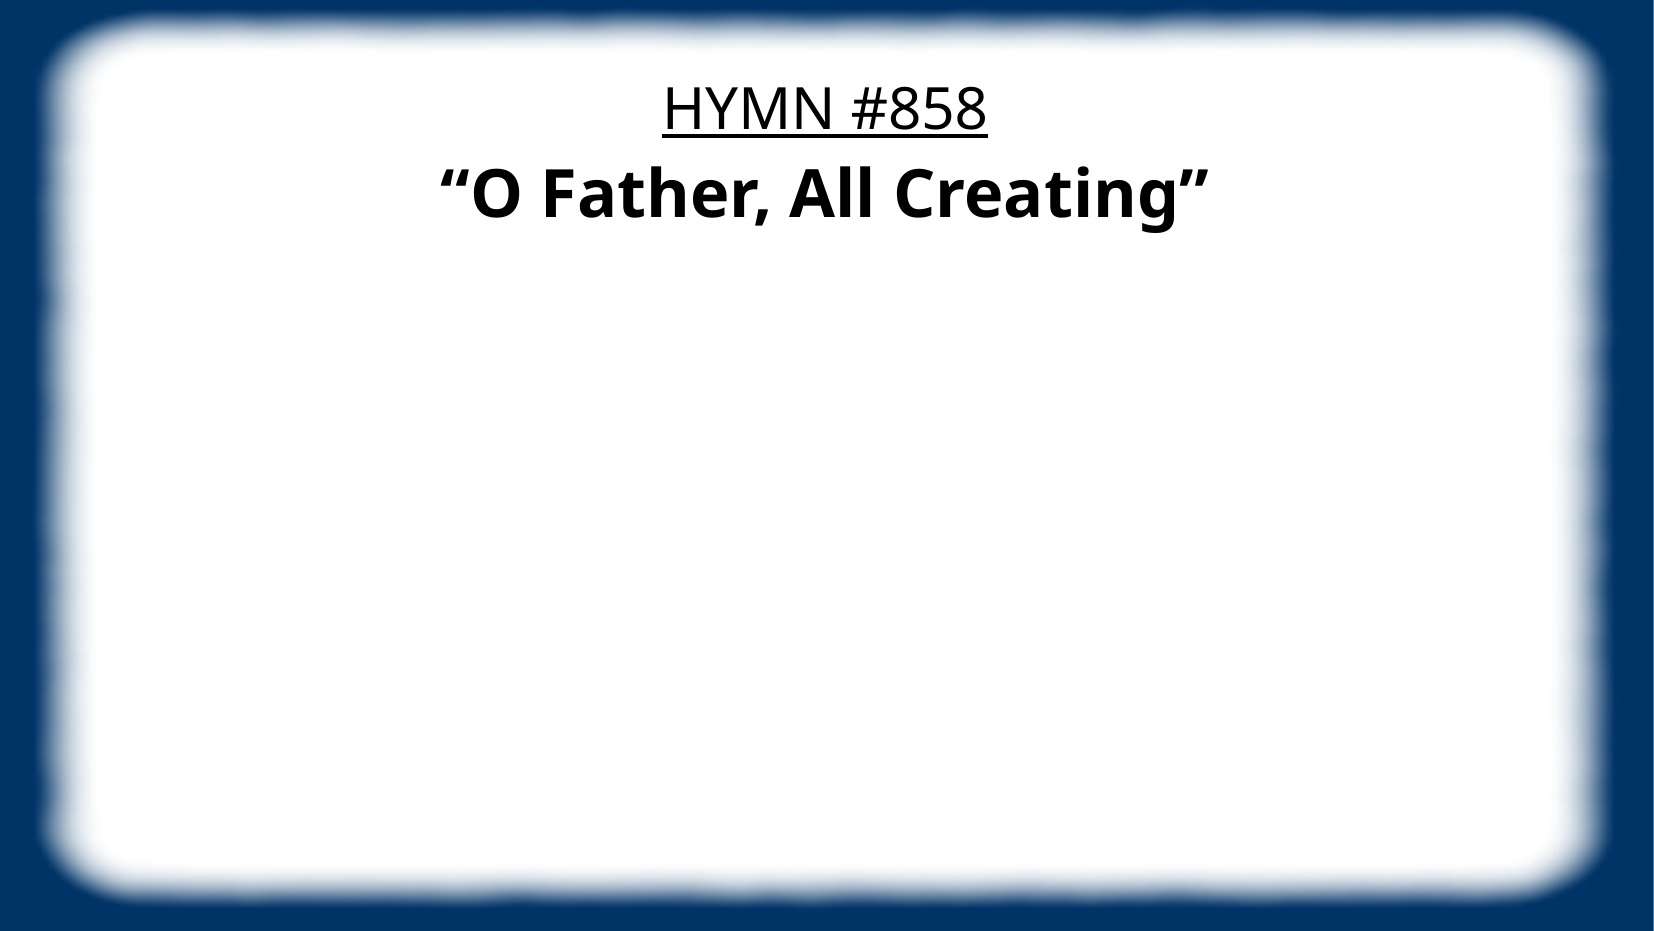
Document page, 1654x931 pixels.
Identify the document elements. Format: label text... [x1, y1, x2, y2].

text_box HYMN #858 “O Father, All Creating” [105, 60, 1546, 241]
picture [0, 0, 1654, 931]
